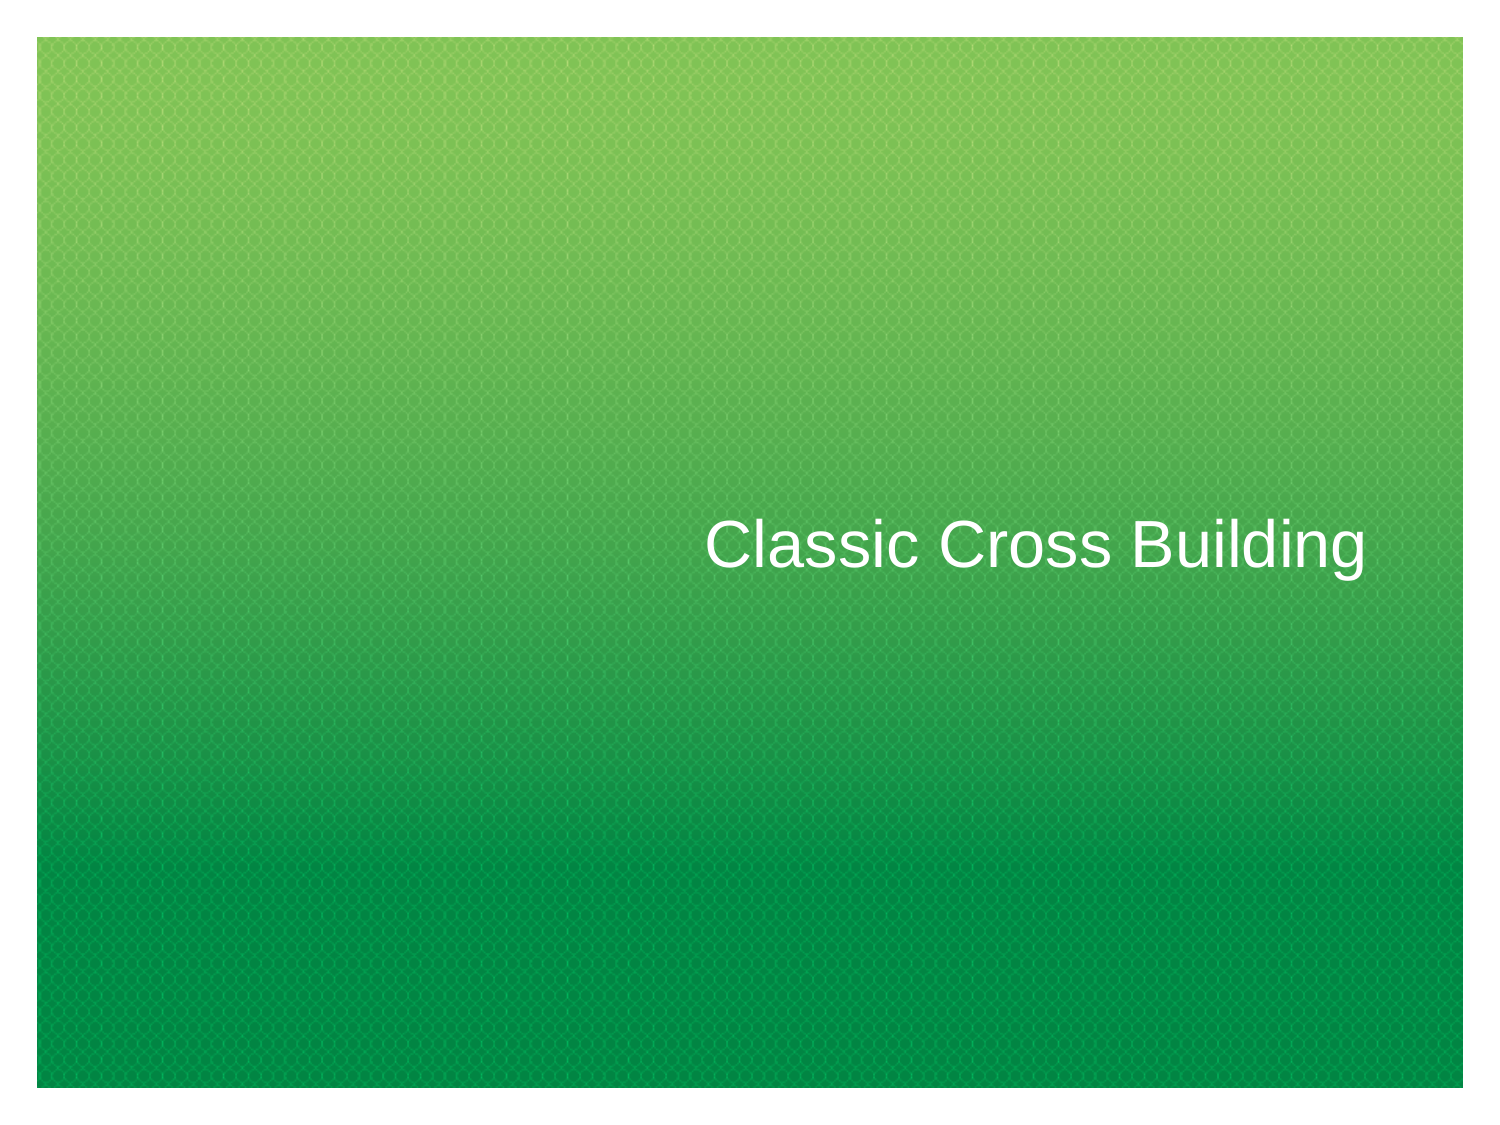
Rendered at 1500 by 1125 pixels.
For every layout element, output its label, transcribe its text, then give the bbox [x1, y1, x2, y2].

title Classic Cross Building [135, 450, 1369, 638]
picture [37, 37, 1463, 1088]
